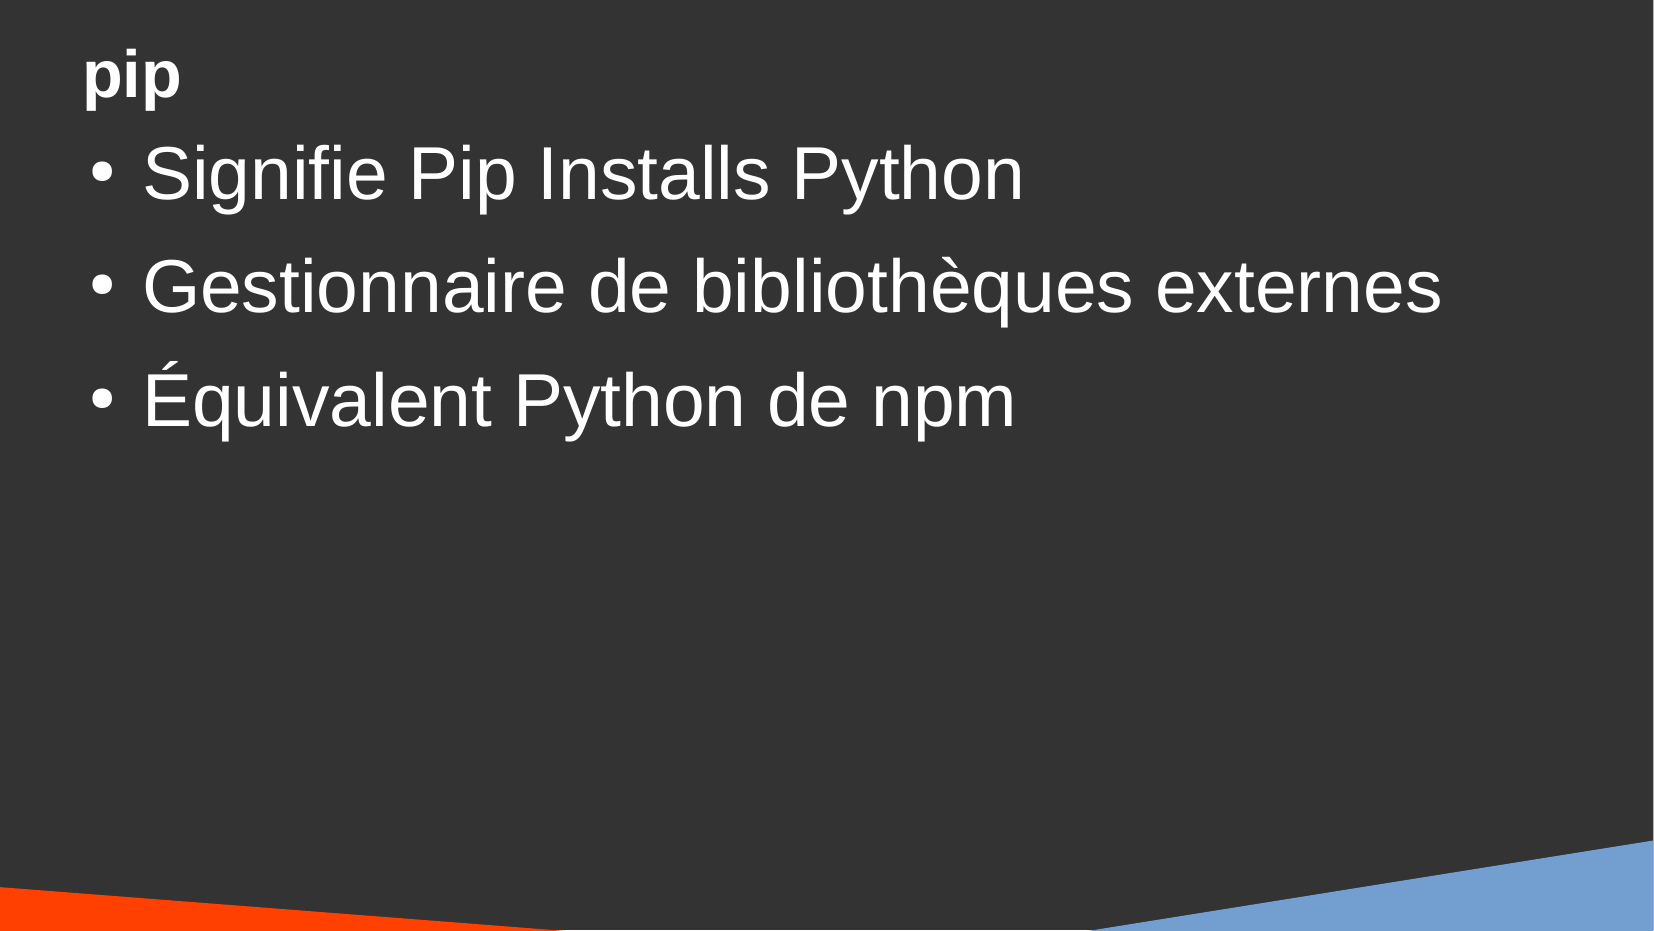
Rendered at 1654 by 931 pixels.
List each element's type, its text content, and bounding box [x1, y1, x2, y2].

list Signifie Pip Installs Python Gestionnaire de bibliothèques externes Équivalent Python de npm [71, 131, 1550, 811]
title pip [82, 37, 792, 115]
text_box [1087, 840, 1654, 931]
text_box [0, 887, 566, 931]
